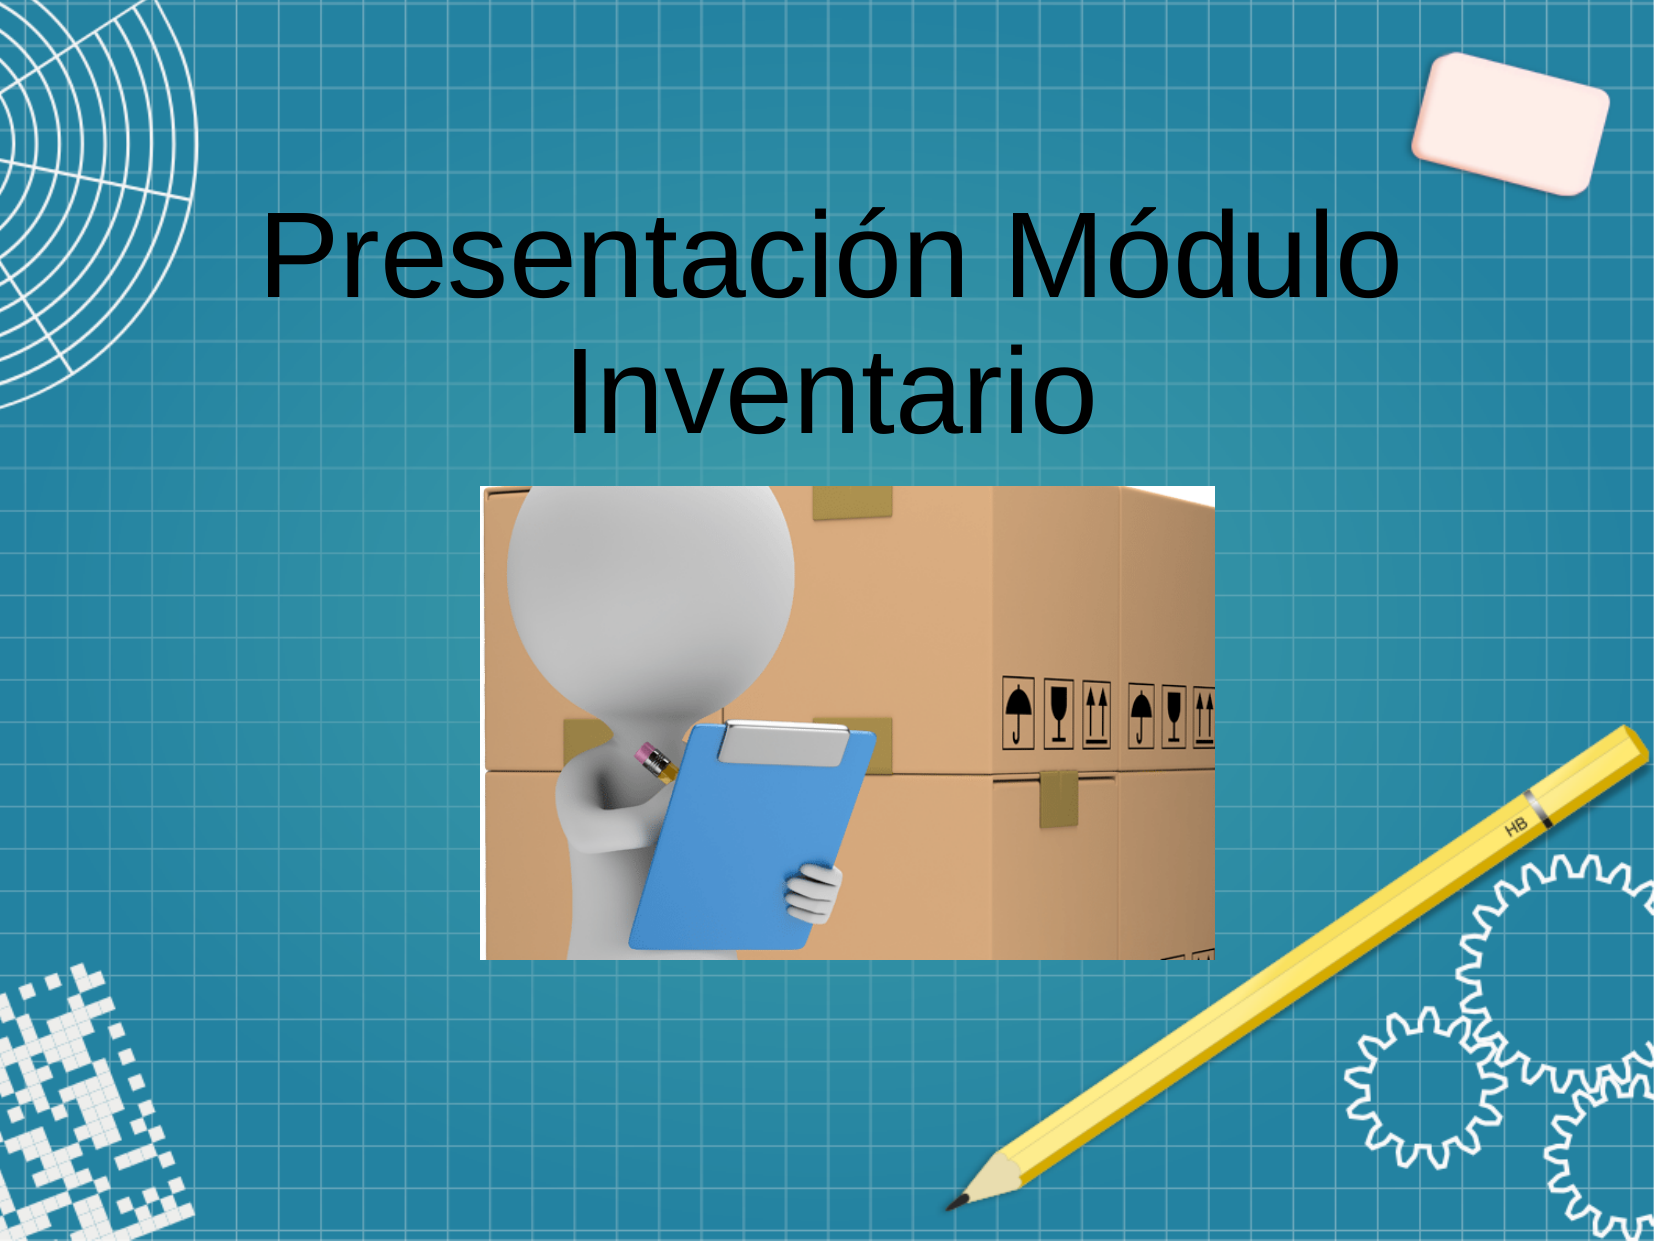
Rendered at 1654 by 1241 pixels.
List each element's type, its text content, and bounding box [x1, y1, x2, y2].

title Presentación Módulo Inventario [86, 181, 1576, 466]
picture [0, 0, 1654, 1241]
